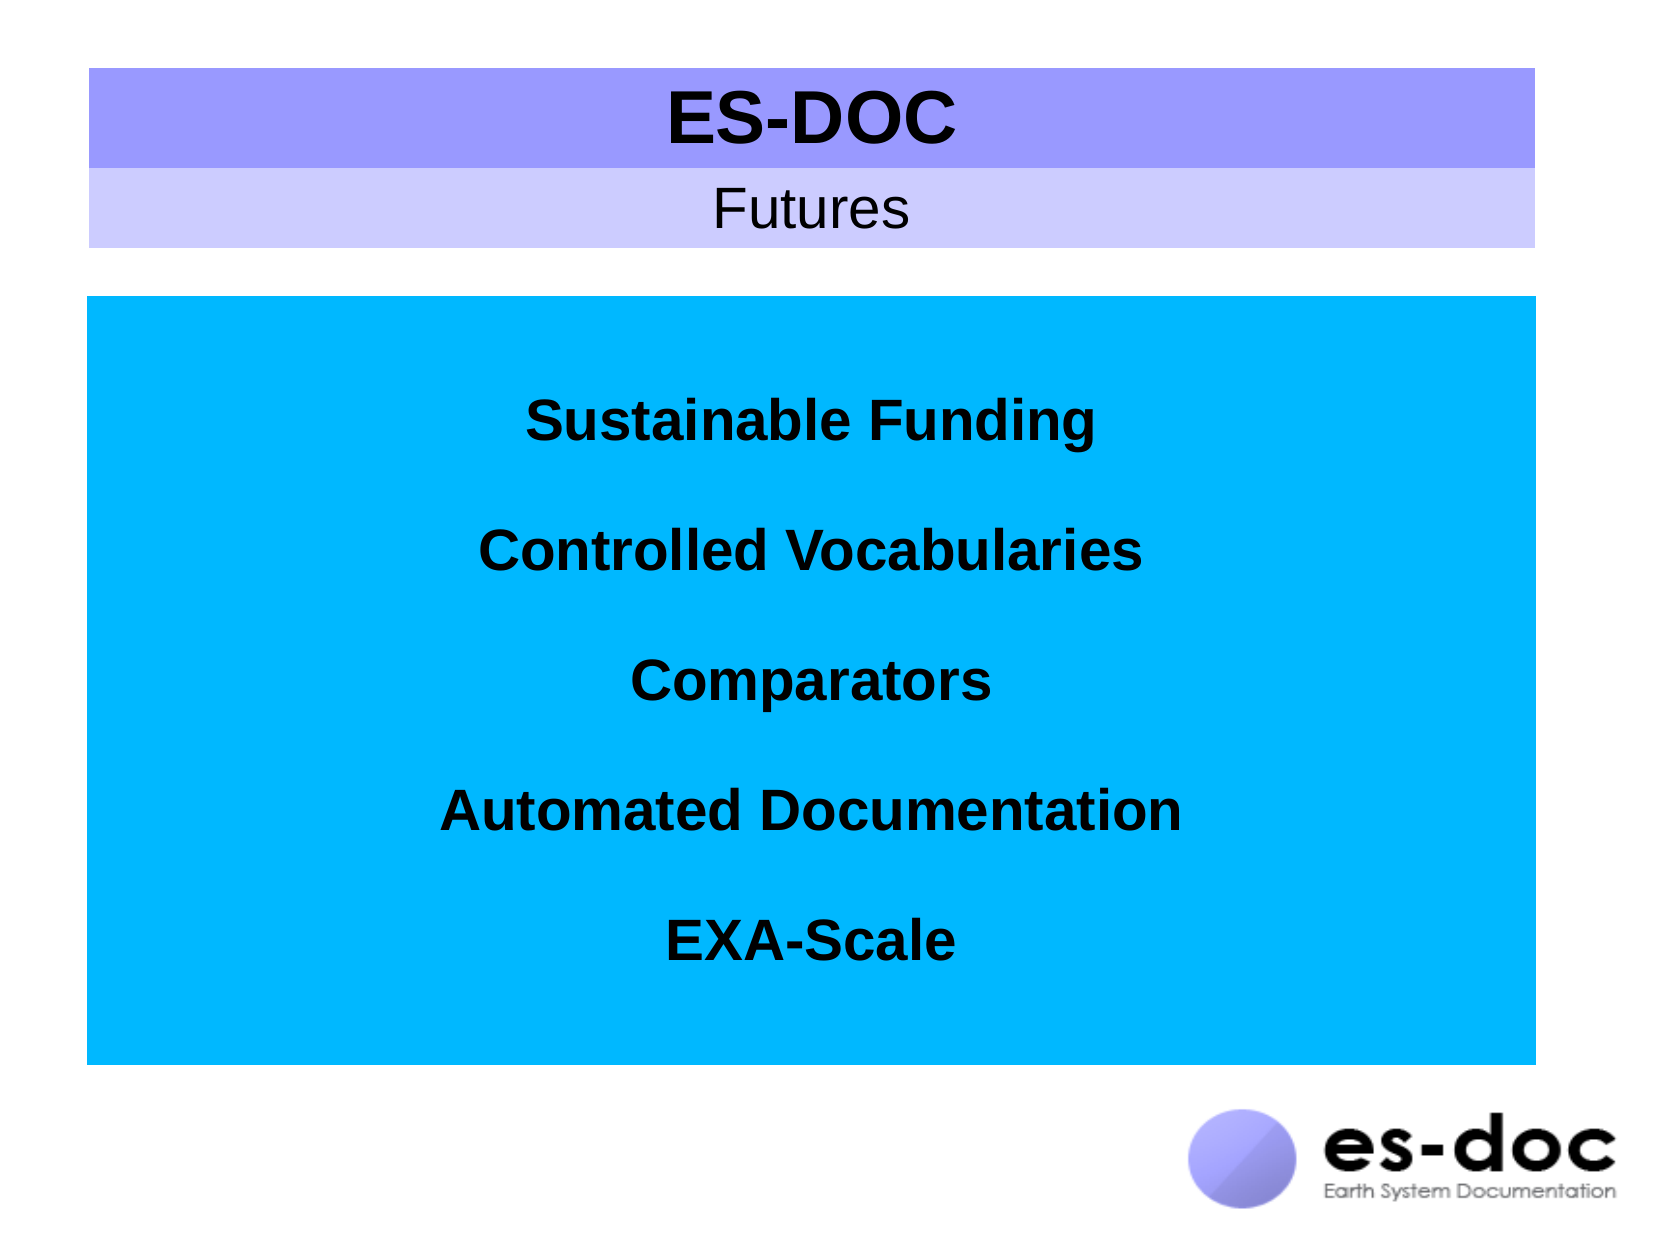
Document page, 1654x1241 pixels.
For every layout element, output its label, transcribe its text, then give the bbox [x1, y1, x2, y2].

picture [1181, 1092, 1625, 1224]
table_cell Futures [89, 168, 1535, 248]
table_header ES-DOC [89, 68, 1535, 168]
table_header Sustainable Funding Controlled Vocabularies Comparators Automated Documentation EXA-Scale [87, 296, 1536, 1065]
